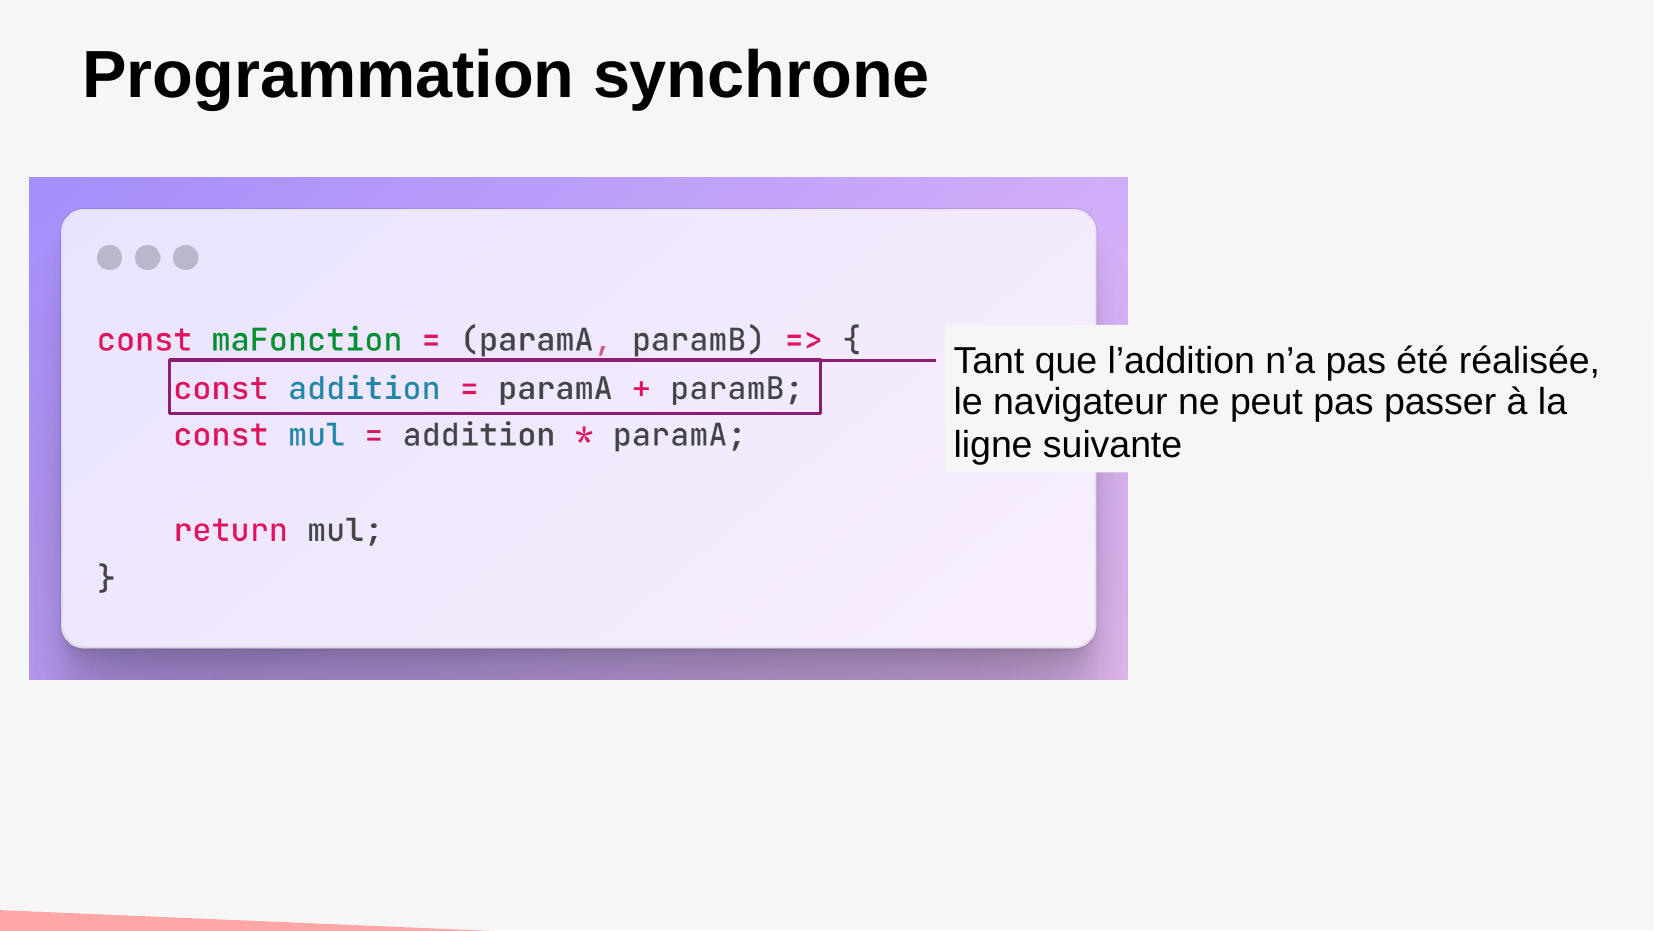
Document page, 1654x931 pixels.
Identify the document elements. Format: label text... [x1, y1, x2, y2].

text_box [944, 324, 1654, 473]
text_box Tant que l’addition n’a pas été réalisée, le navigateur ne peut pas passer à la ligne suivante [938, 331, 1625, 473]
title Programmation synchrone [82, 37, 1571, 114]
picture [29, 177, 1128, 680]
text_box [0, 910, 494, 931]
